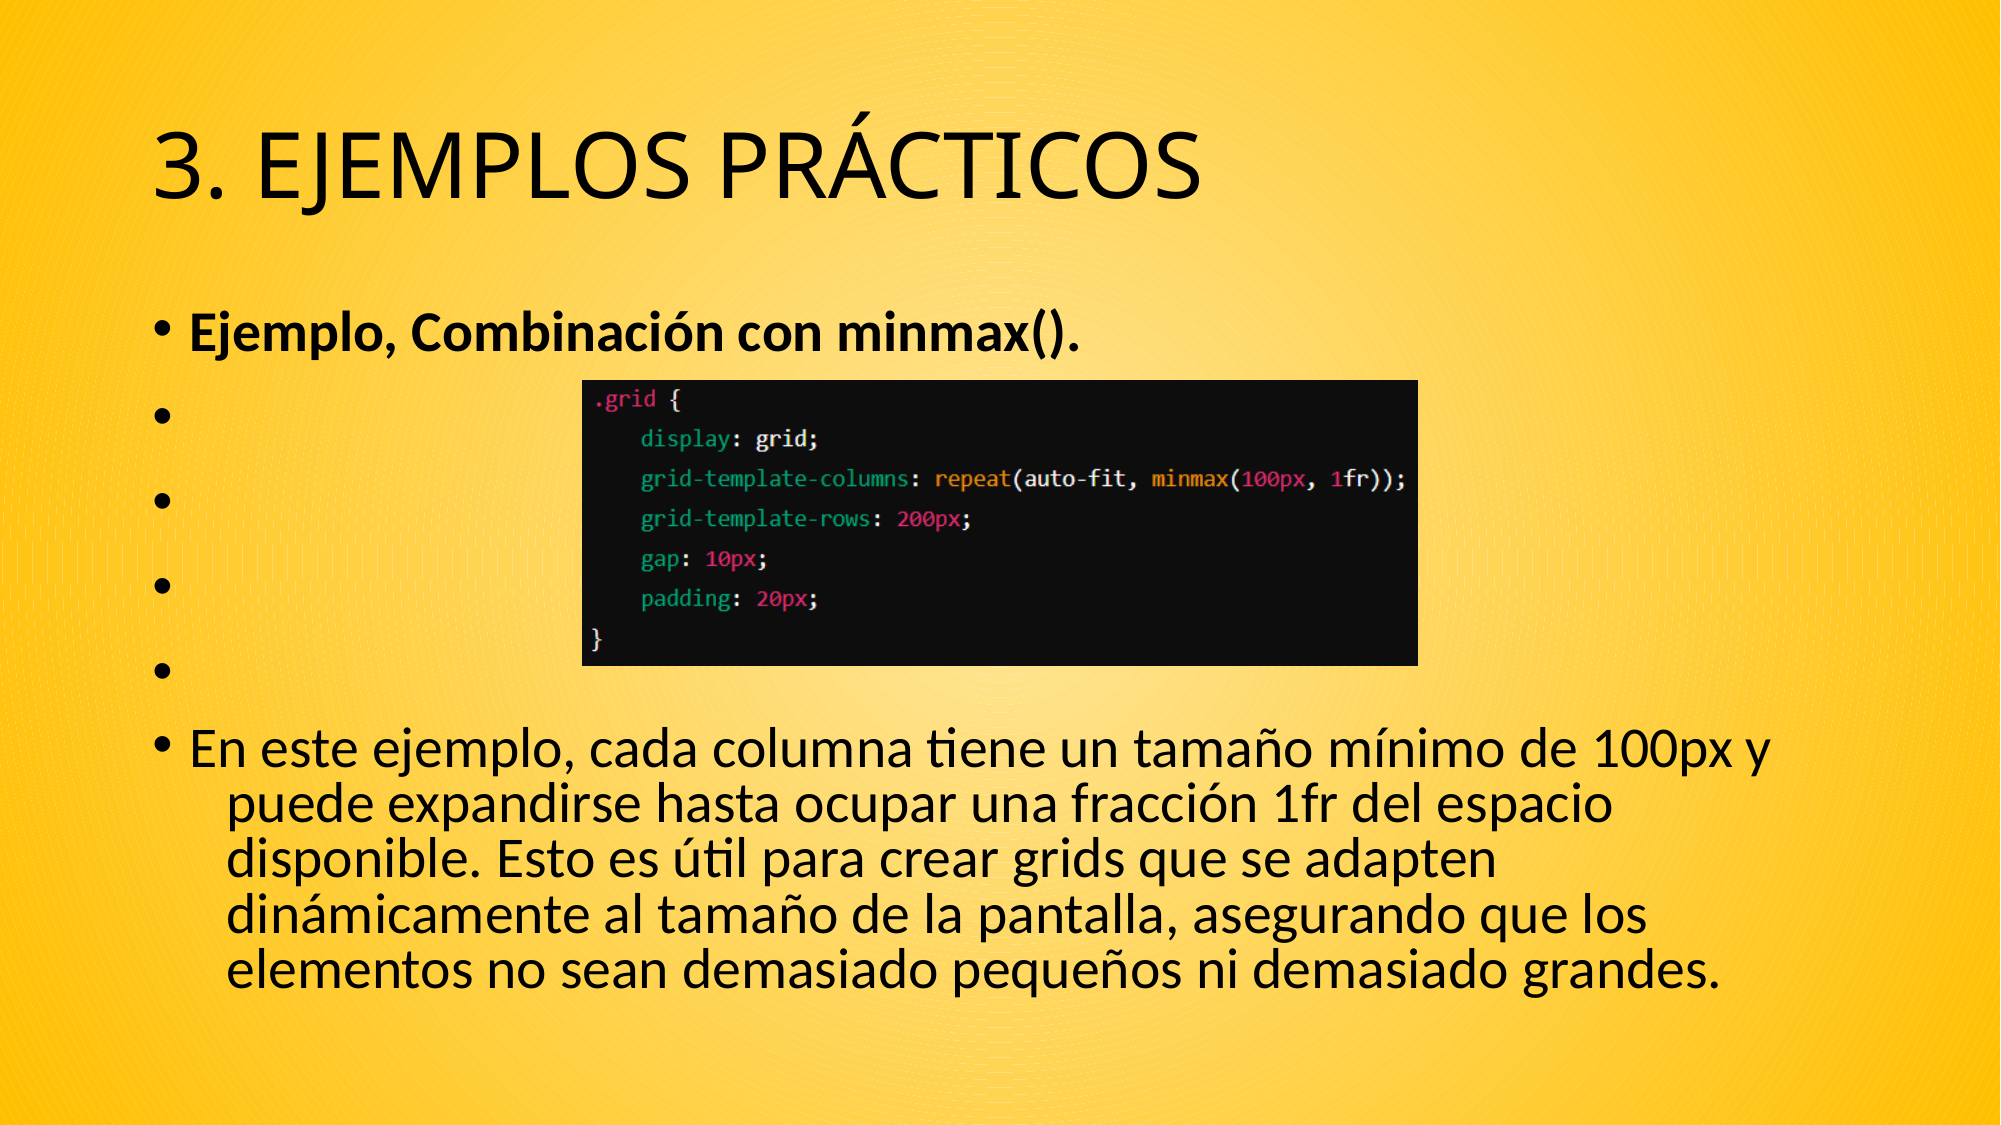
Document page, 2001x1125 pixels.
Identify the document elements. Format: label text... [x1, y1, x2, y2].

list Ejemplo, Combinación con minmax(). En este ejemplo, cada columna tiene un tamaño mínimo de 100px y puede expandirse hasta ocupar una fracción 1fr del espacio disponible. Esto es útil para crear grids que se adapten dinámicamente al tamaño de la pantalla, asegurando que los elementos no sean demasiado pequeños ni demasiado grandes. [137, 299, 1863, 1014]
picture [582, 380, 1418, 667]
title 3. EJEMPLOS PRÁCTICOS [137, 59, 1863, 278]
